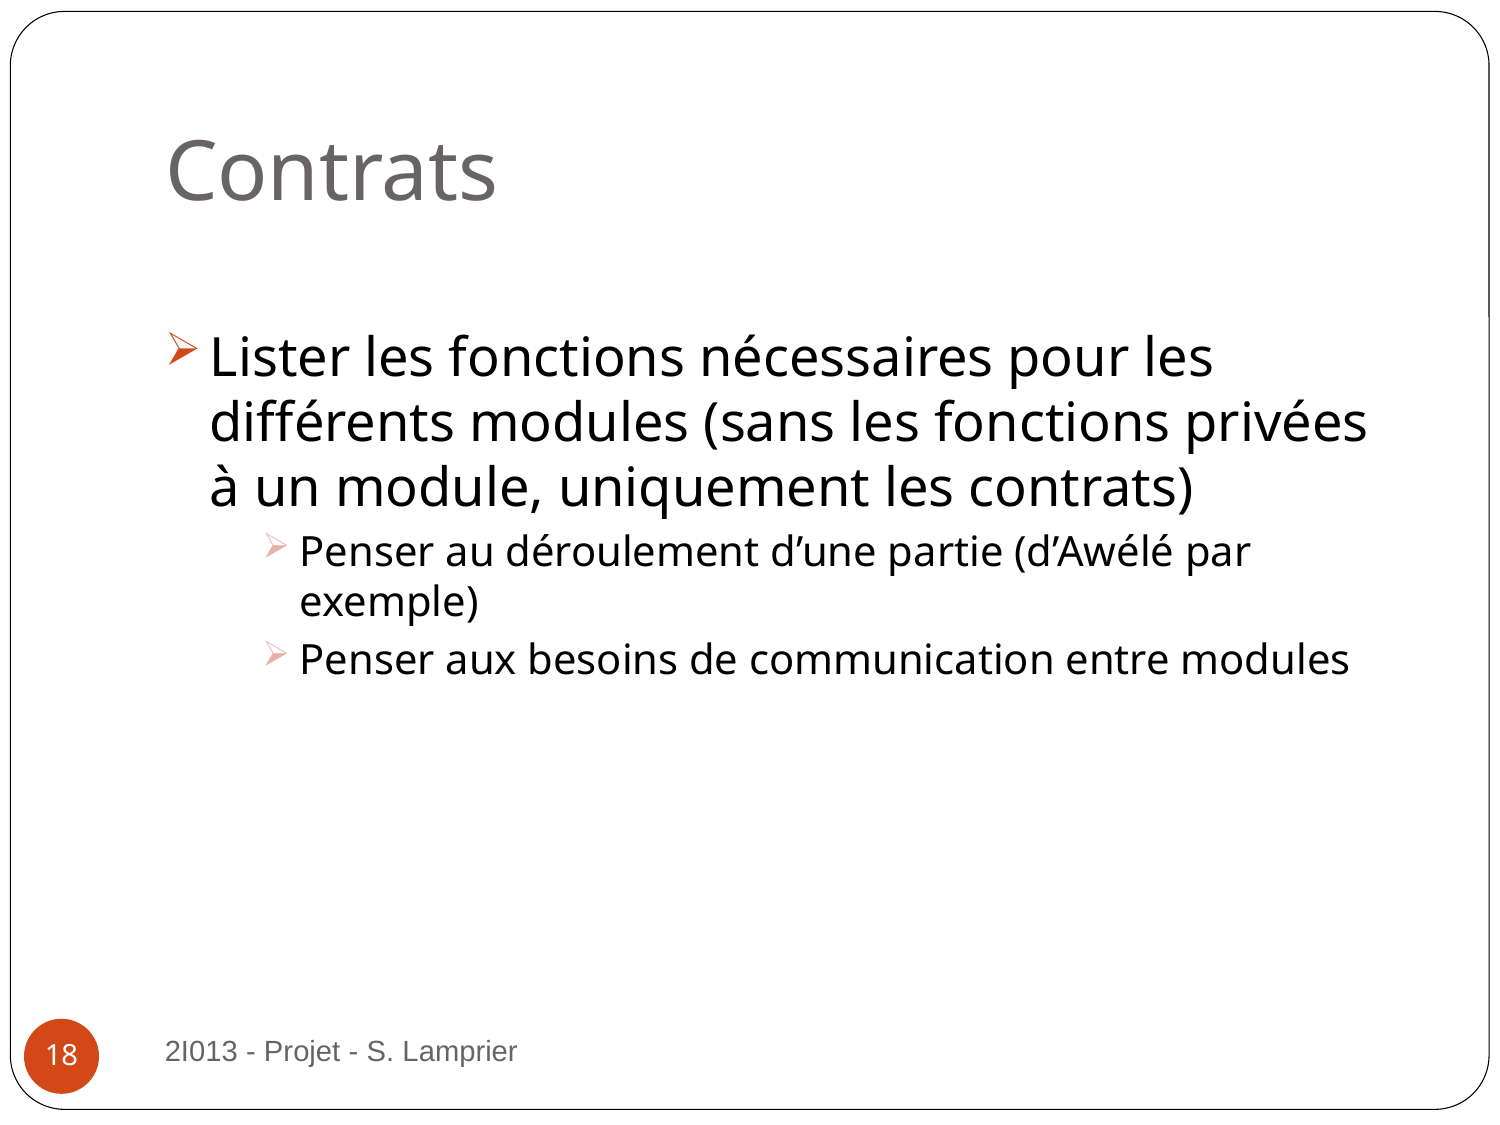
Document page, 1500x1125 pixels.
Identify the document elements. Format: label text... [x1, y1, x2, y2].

list Lister les fonctions nécessaires pour les différents modules (sans les fonctions privées à un module, uniquement les contrats) Penser au déroulement d’une partie (d’Awélé par exemple) Penser aux besoins de communication entre modules [150, 237, 1426, 988]
text_box 2I013 - Projet - S. Lamprier [149, 1012, 801, 1088]
title Contrats [150, 45, 1426, 233]
text_box <numéro> [23, 1018, 100, 1094]
